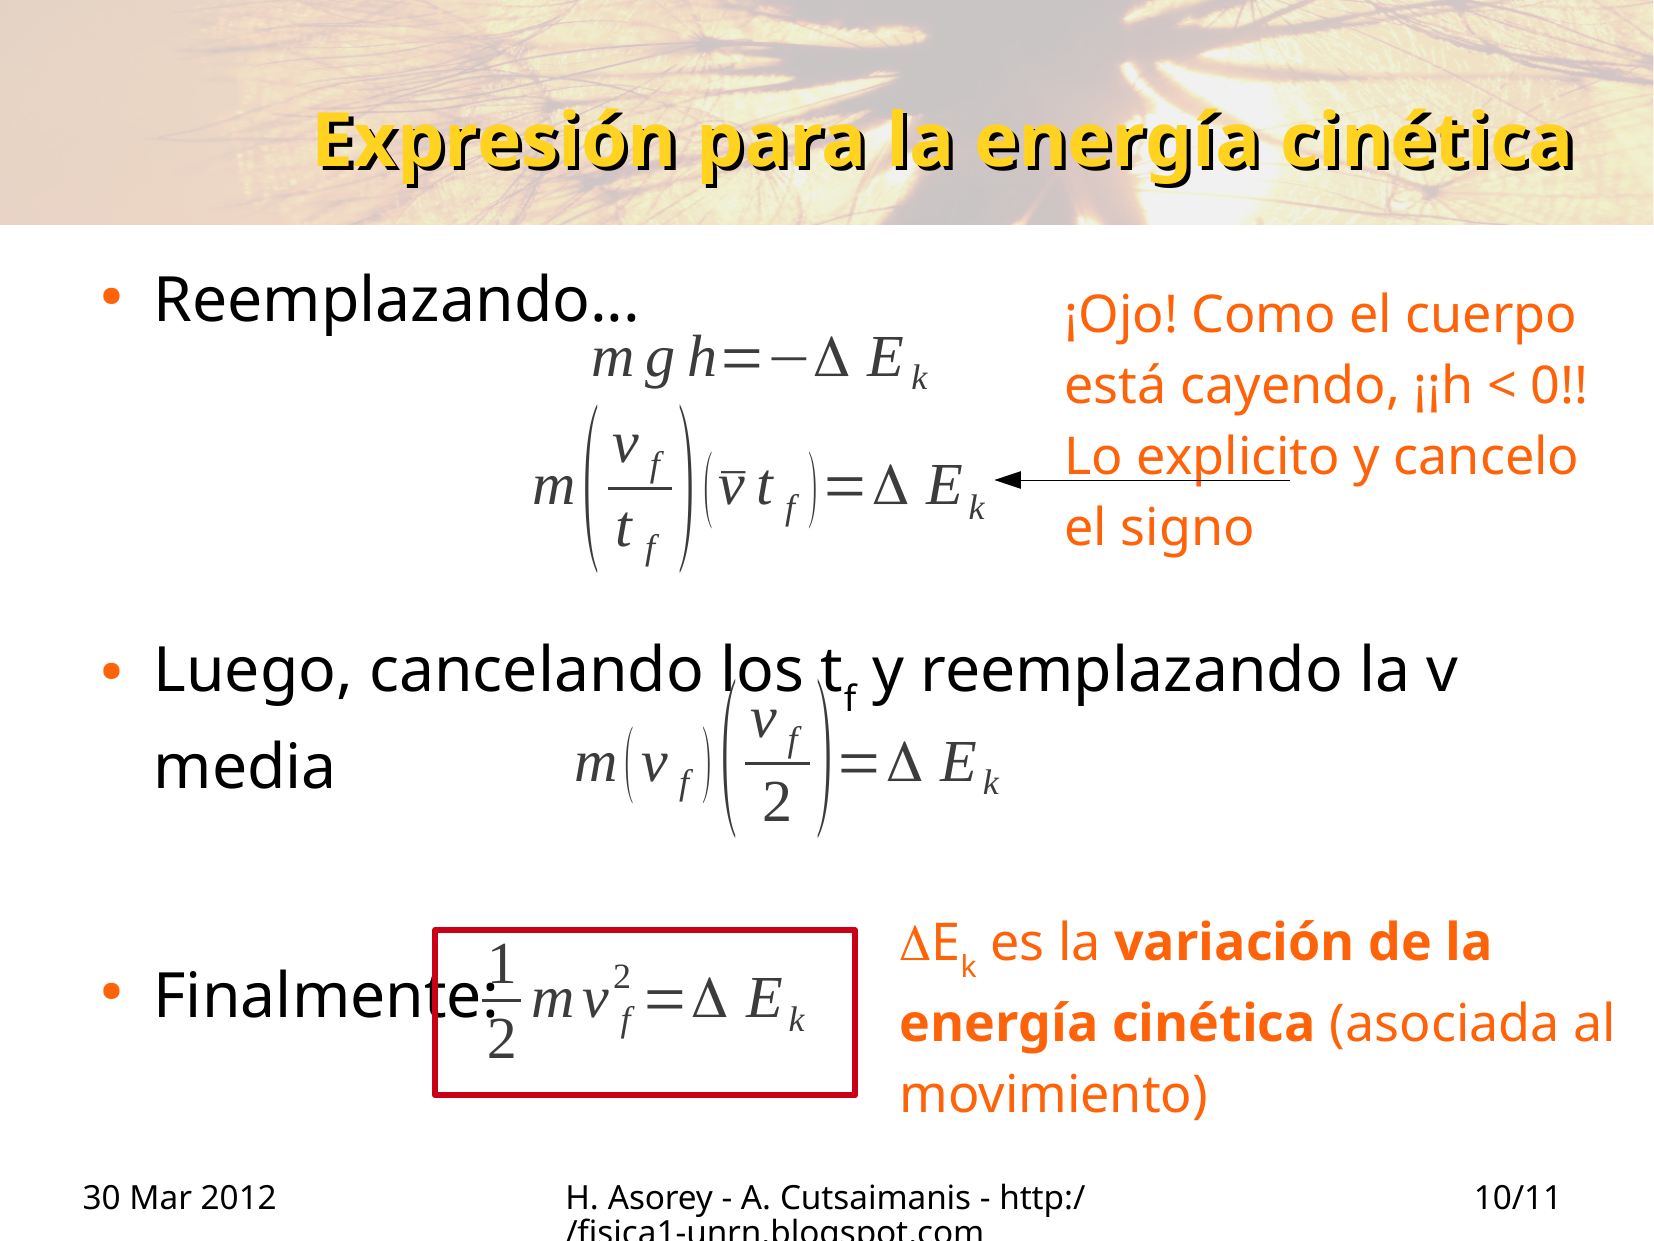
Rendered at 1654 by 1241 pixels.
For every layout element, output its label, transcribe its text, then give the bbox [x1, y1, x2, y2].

chart [473, 930, 814, 1072]
text_box DEk es la variación de la energía cinética (asociada al movimiento) [885, 897, 1636, 1141]
picture [0, 0, 1654, 225]
list Reemplazando... Luego, cancelando los tf y reemplazando la v media Finalmente: [82, 255, 1591, 1111]
title Expresión para la energía cinética [86, 49, 1576, 226]
chart [525, 322, 995, 576]
chart [566, 676, 1009, 843]
text_box ¡Ojo! Como el cuerpo está cayendo, ¡¡h < 0!! Lo explicito y cancelo el signo [1050, 270, 1607, 633]
